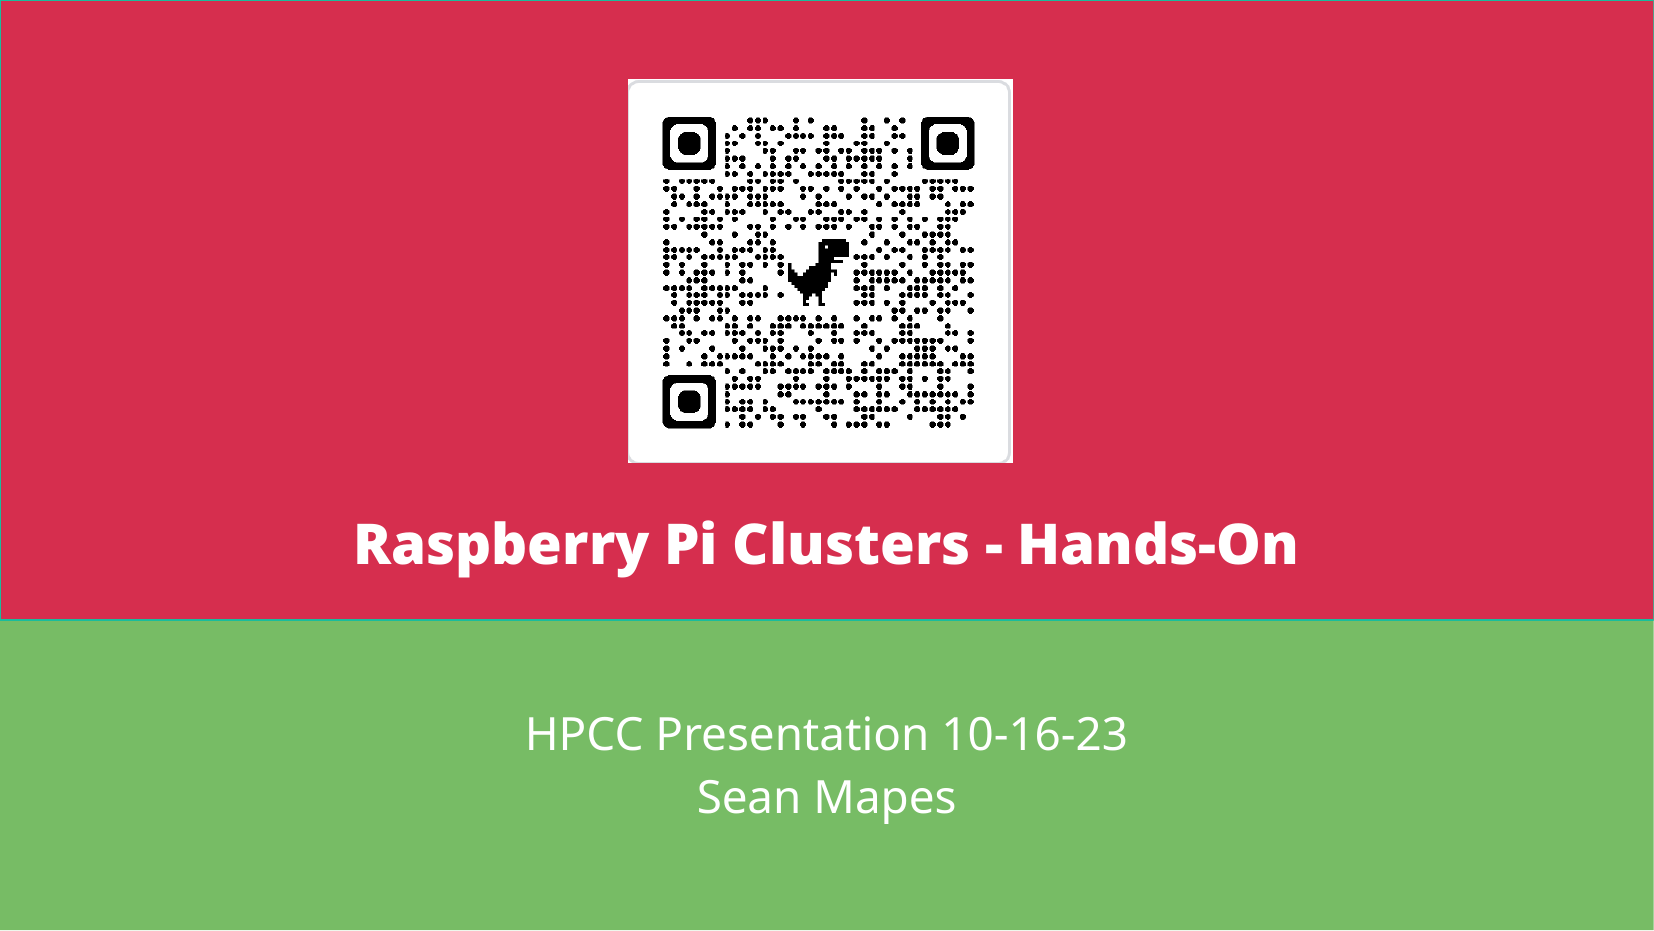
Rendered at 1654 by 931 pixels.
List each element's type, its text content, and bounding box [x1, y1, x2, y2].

title Raspberry Pi Clusters - Hands-On [59, 465, 1595, 583]
picture [628, 79, 1013, 463]
subtitle HPCC Presentation 10-16-23 Sean Mapes [59, 642, 1595, 886]
